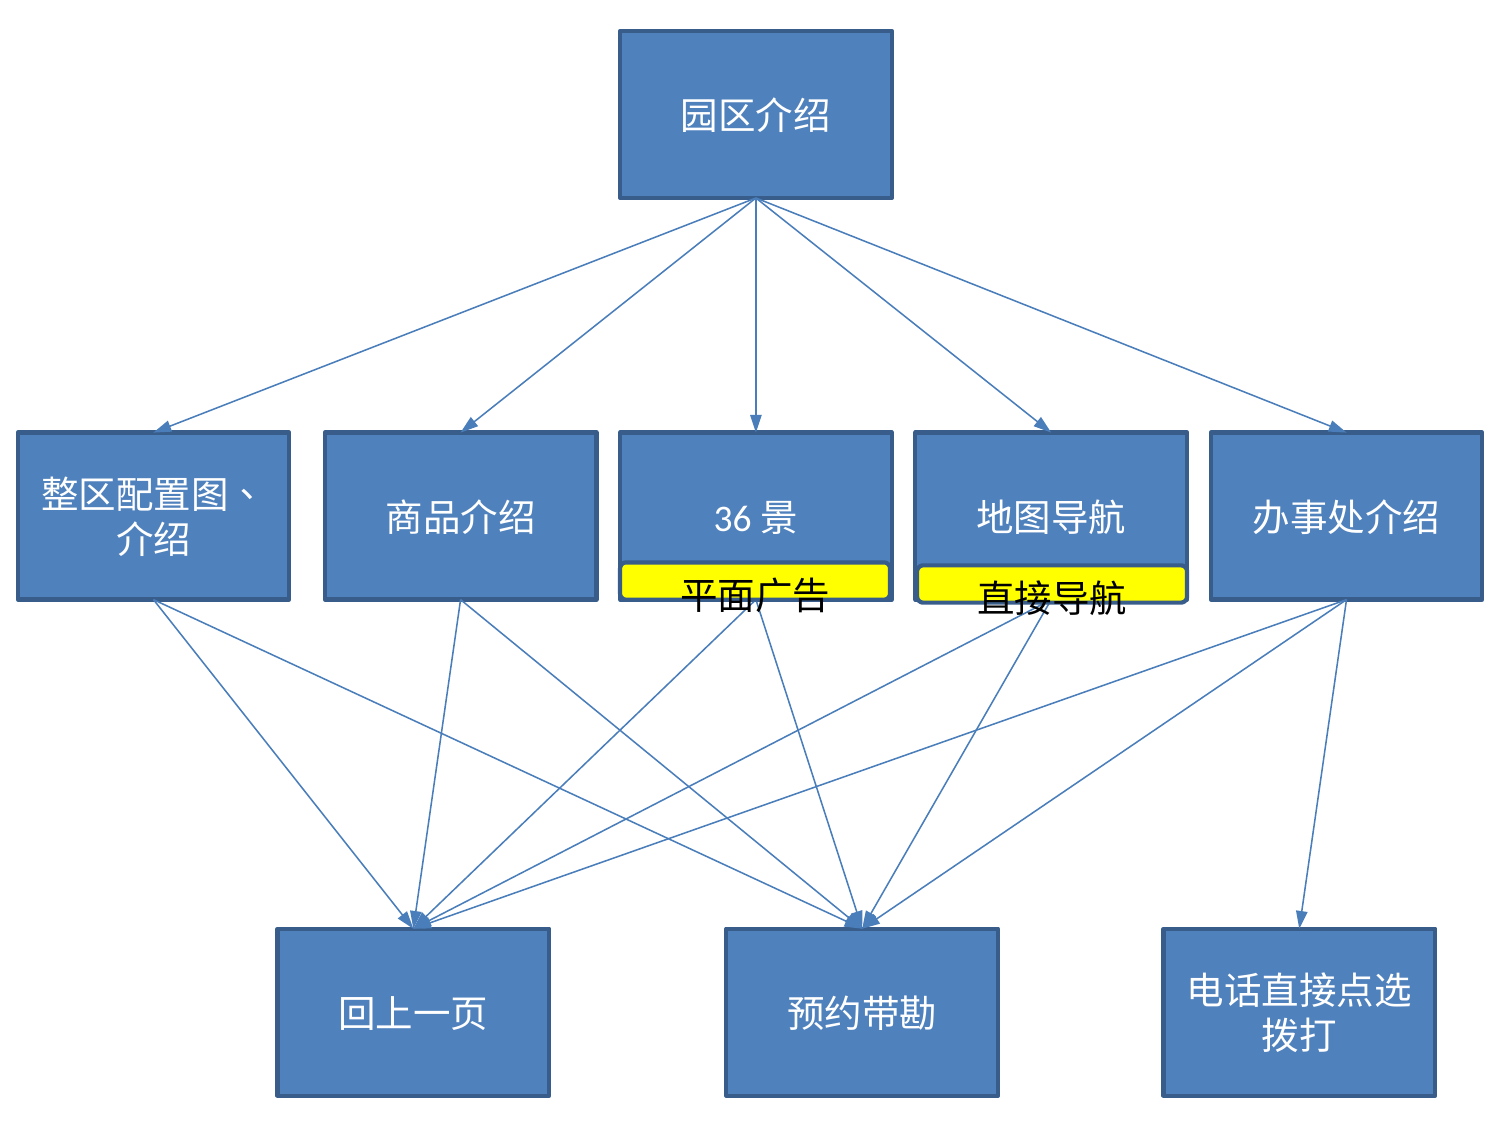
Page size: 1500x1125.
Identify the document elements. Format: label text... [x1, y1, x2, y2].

text_box 商品介绍 [325, 433, 596, 600]
text_box 地图导航 [915, 433, 1187, 600]
text_box 回上一页 [278, 929, 549, 1096]
text_box 平面广告 [620, 562, 891, 600]
text_box 园区介绍 [620, 31, 892, 198]
text_box 预约带勘 [726, 929, 998, 1096]
text_box 办事处介绍 [1211, 433, 1482, 600]
text_box 直接导航 [917, 565, 1188, 603]
text_box 36景 [620, 433, 892, 600]
text_box 电话直接点选拨打 [1163, 929, 1435, 1096]
text_box 整区配置图、介绍 [18, 433, 289, 600]
